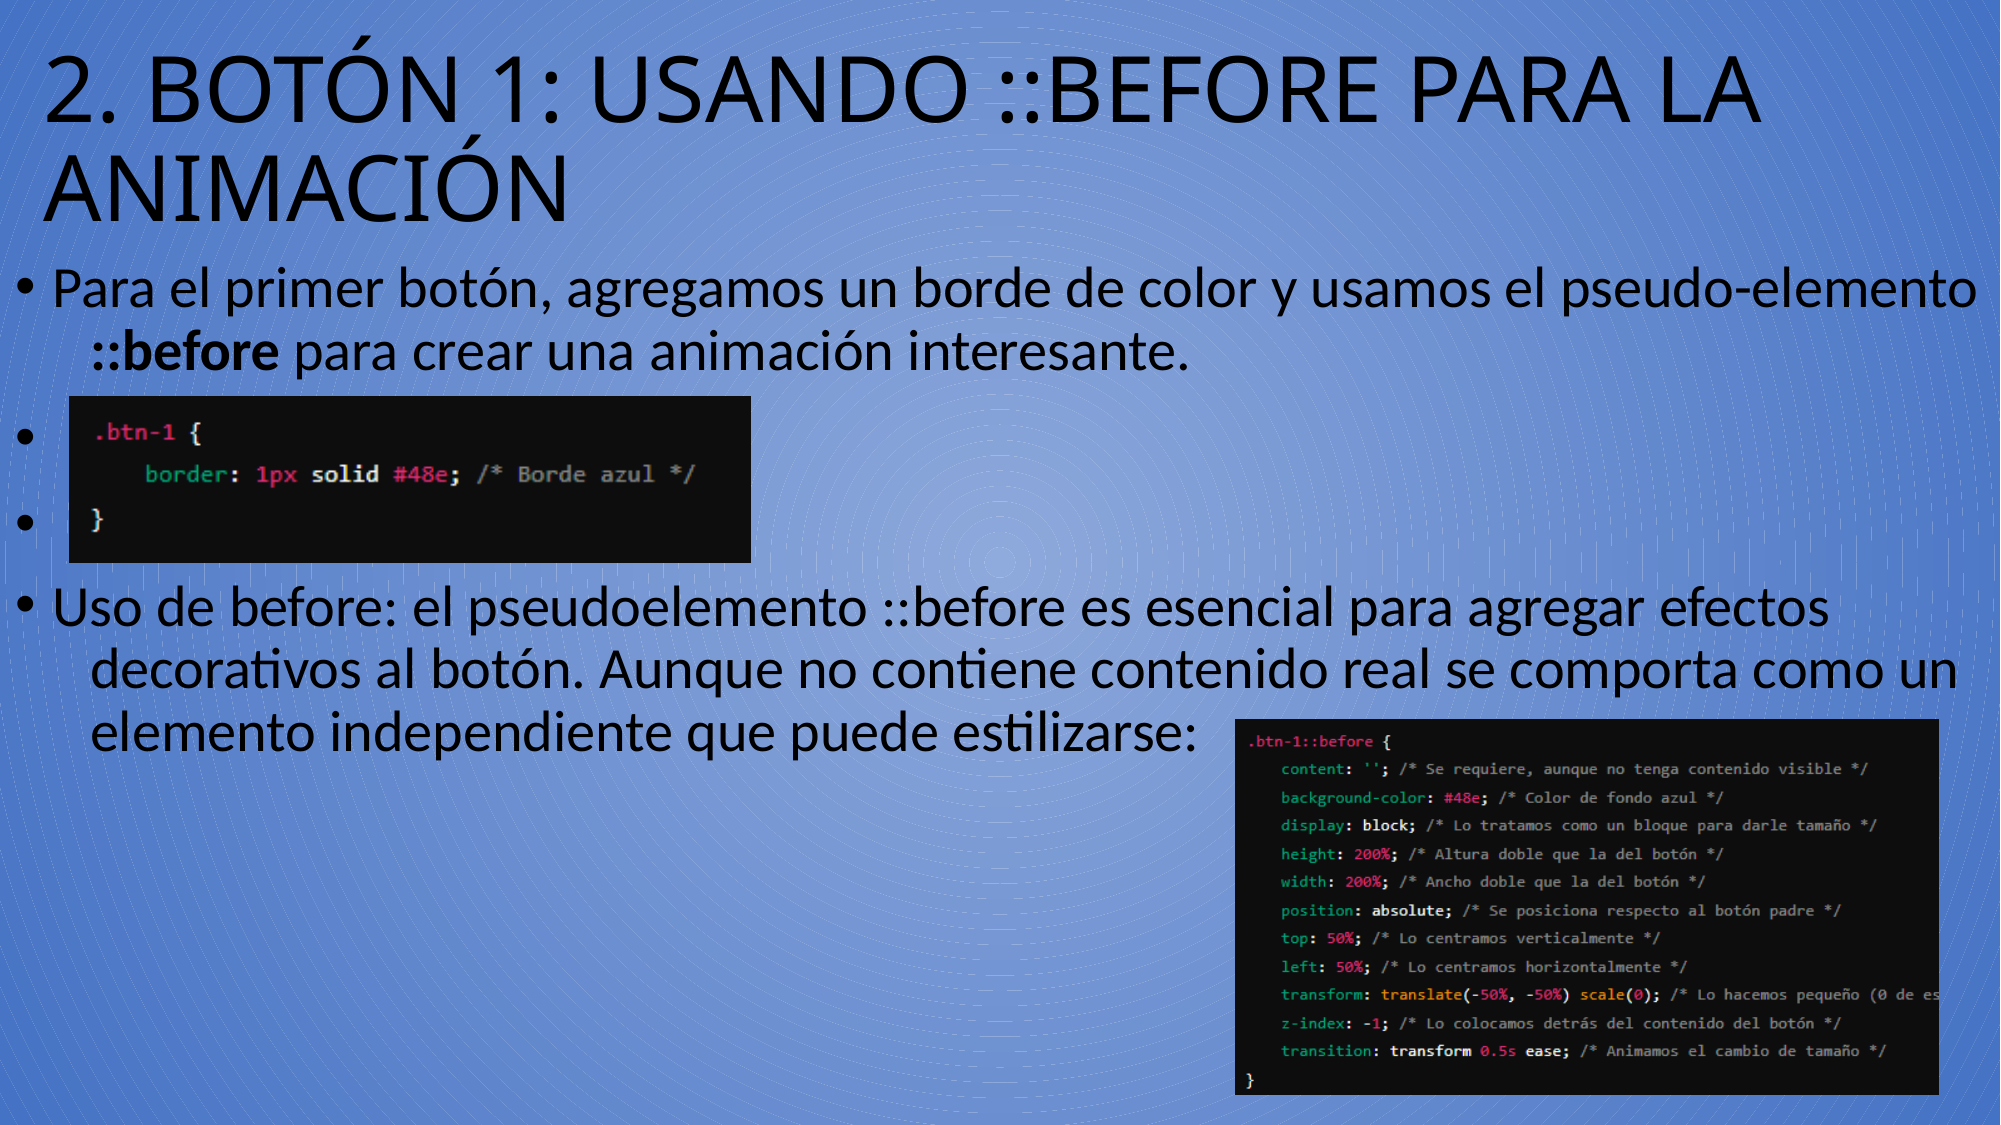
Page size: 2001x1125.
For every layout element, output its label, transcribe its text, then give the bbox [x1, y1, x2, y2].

title 2. BOTÓN 1: USANDO ::BEFORE PARA LA ANIMACIÓN [28, 6, 1863, 249]
list Para el primer botón, agregamos un borde de color y usamos el pseudo-elemento ::before para crear una animación interesante. Uso de before: el pseudoelemento ::before es esencial para agregar efectos decorativos al botón. Aunque no contiene contenido real se comporta como un elemento independiente que puede estilizarse: [0, 249, 2000, 1119]
picture [1235, 719, 1939, 1095]
picture [69, 396, 751, 563]
